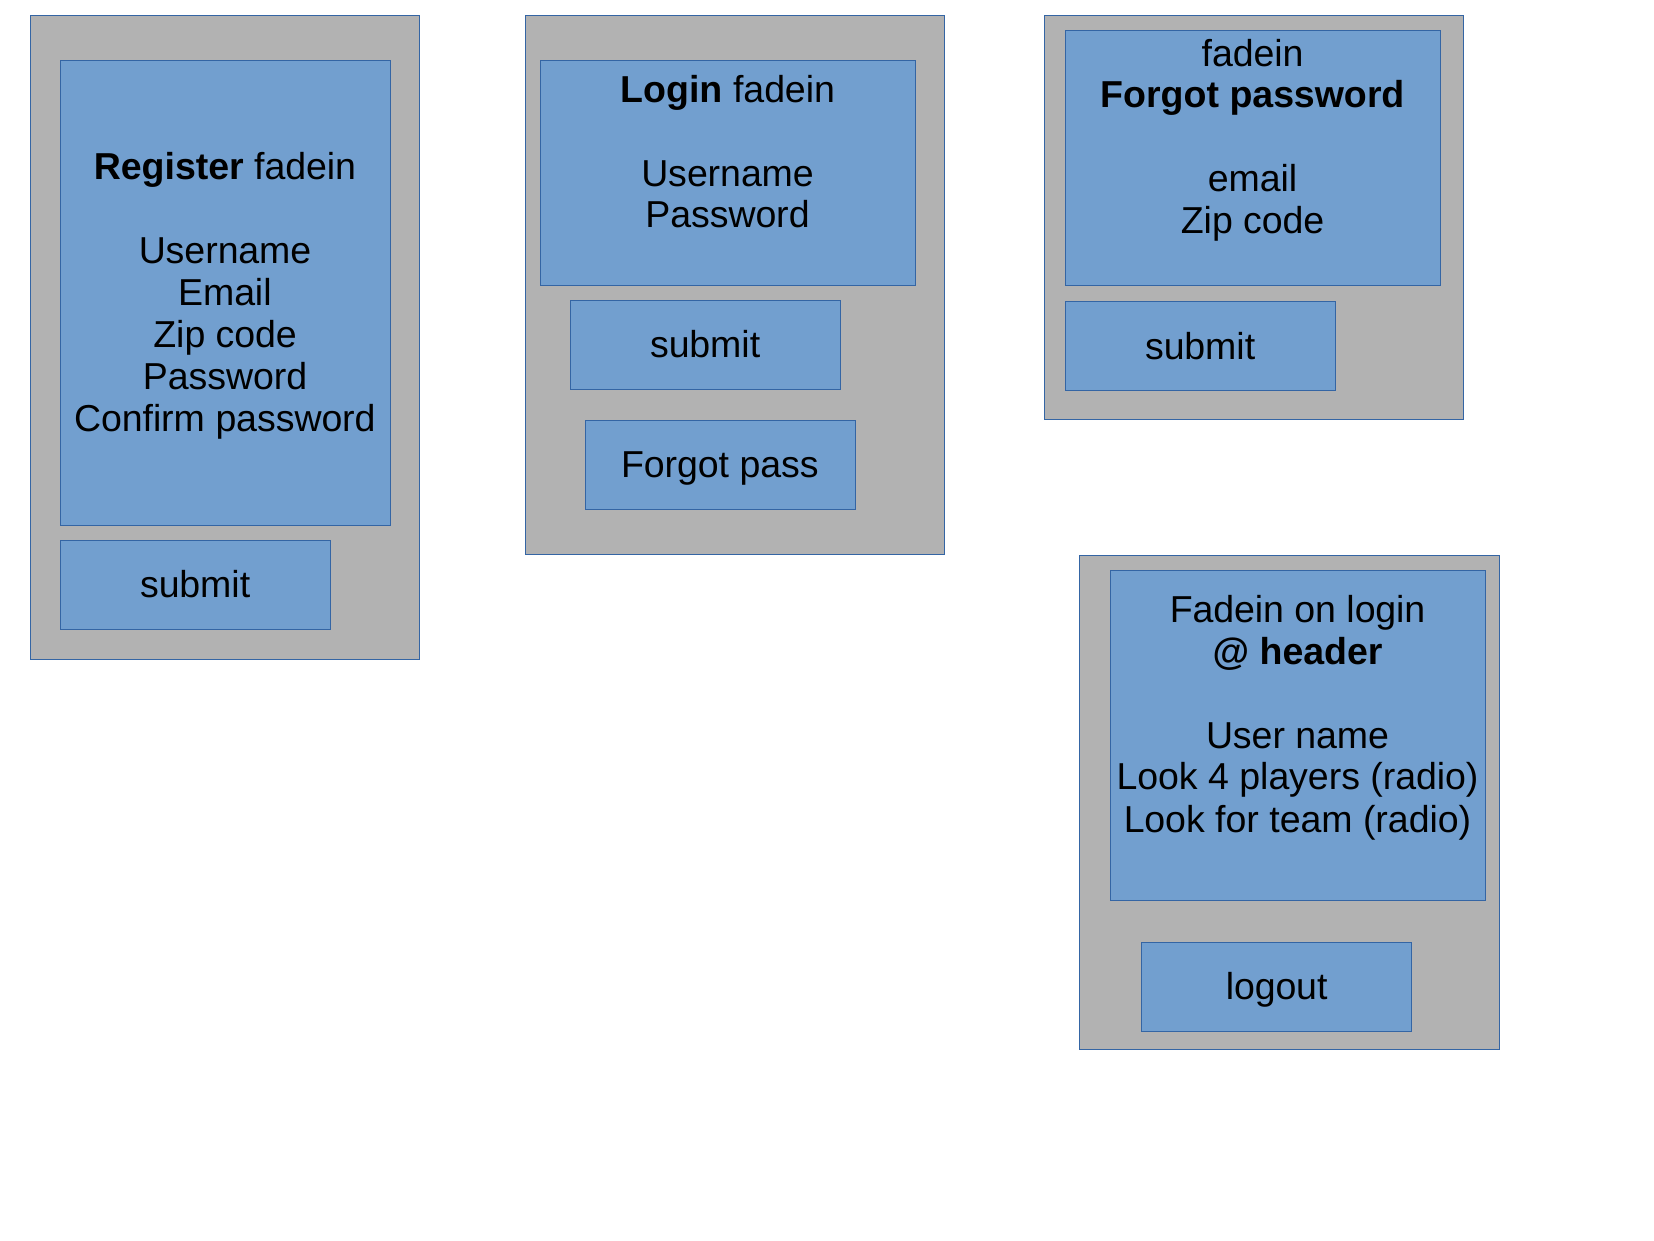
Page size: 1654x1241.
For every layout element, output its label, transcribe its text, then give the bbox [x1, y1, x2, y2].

text_box logout [1141, 942, 1412, 1032]
text_box Fadein on login @ header User name Look 4 players (radio) Look for team (radio) [1110, 570, 1486, 901]
text_box submit [570, 300, 841, 390]
text_box submit [60, 540, 331, 630]
text_box [1079, 555, 1500, 1050]
text_box Login fadein Username Password [540, 60, 916, 286]
text_box submit [1065, 301, 1336, 391]
text_box Forgot pass [585, 420, 856, 510]
text_box [1044, 15, 1464, 420]
text_box fadein Forgot password email Zip code [1065, 30, 1441, 286]
text_box [525, 15, 945, 555]
text_box [30, 15, 420, 660]
text_box Register fadein Username Email Zip code Password Confirm password [60, 60, 391, 526]
